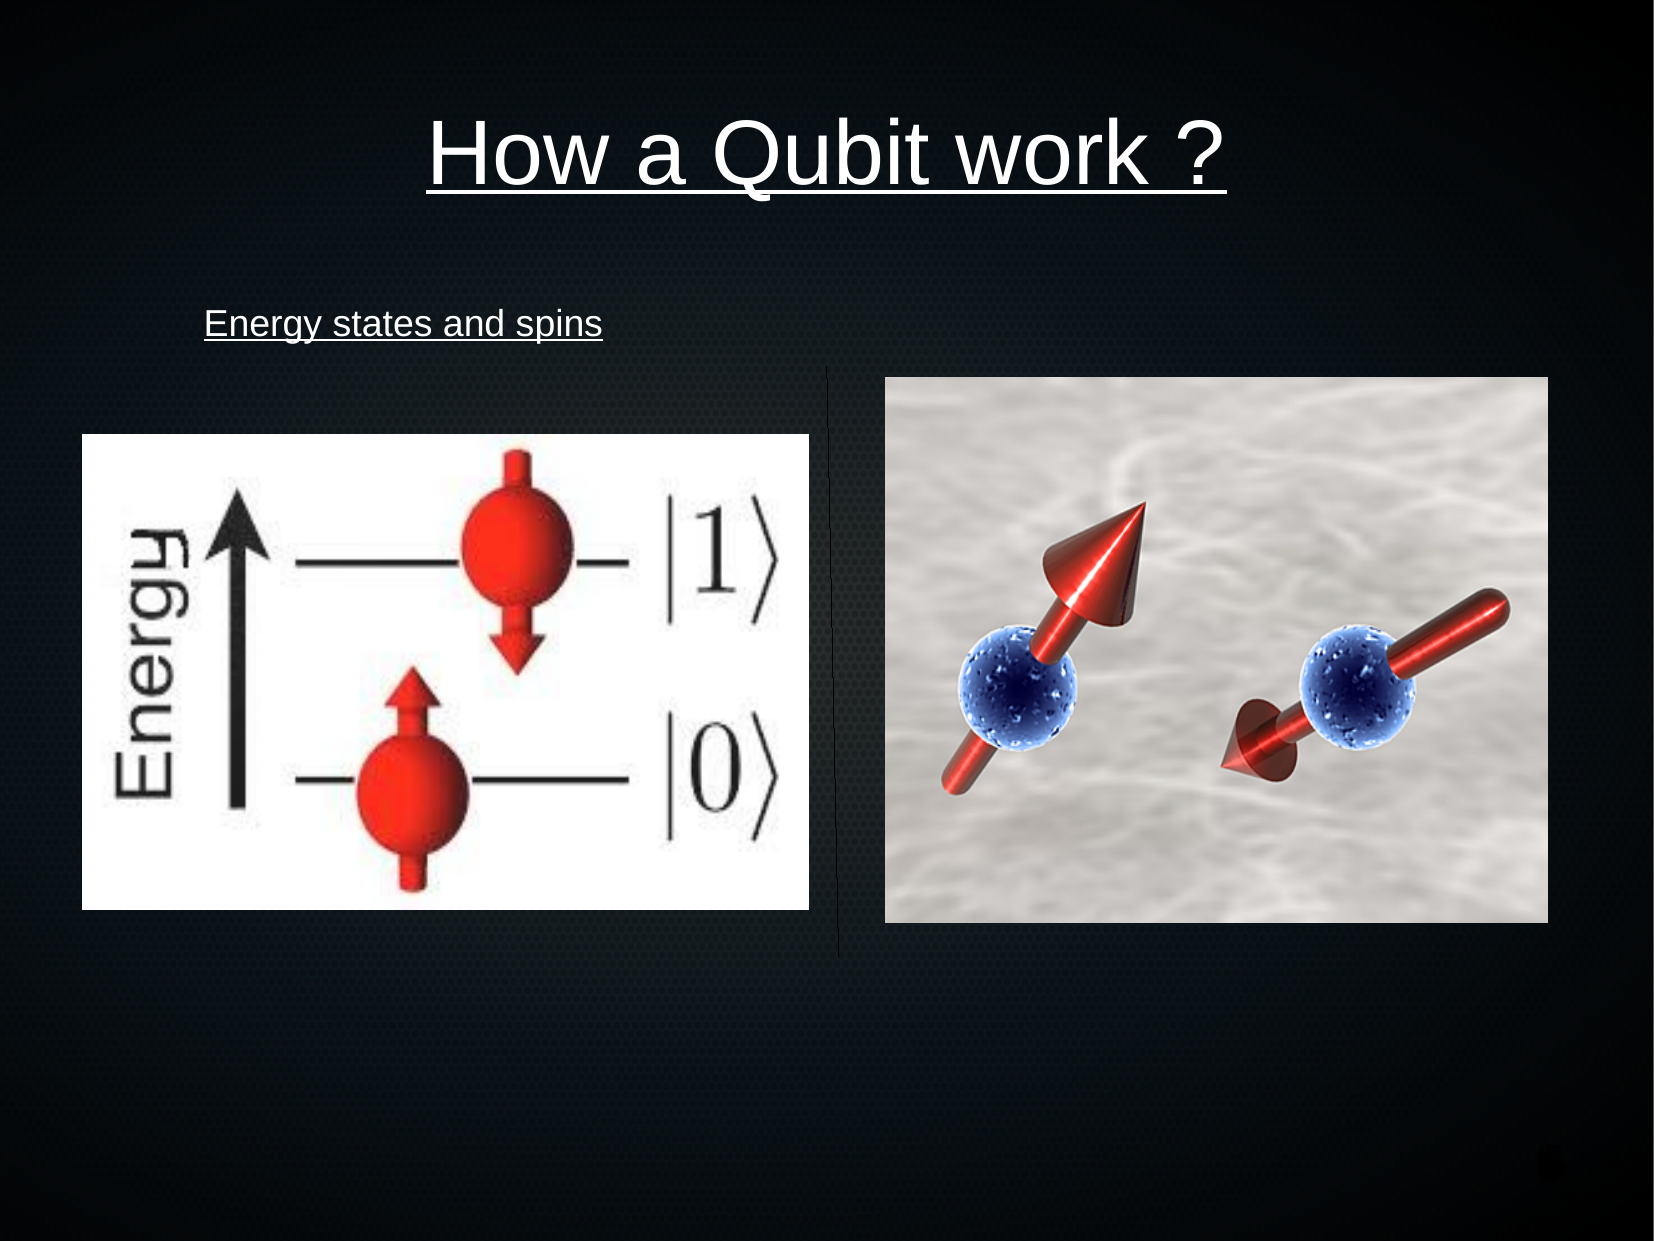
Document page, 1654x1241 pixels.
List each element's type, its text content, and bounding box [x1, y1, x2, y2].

picture [0, 0, 1654, 1241]
text_box Energy states and spins [188, 295, 697, 353]
title How a Qubit work ? [82, 49, 1571, 257]
